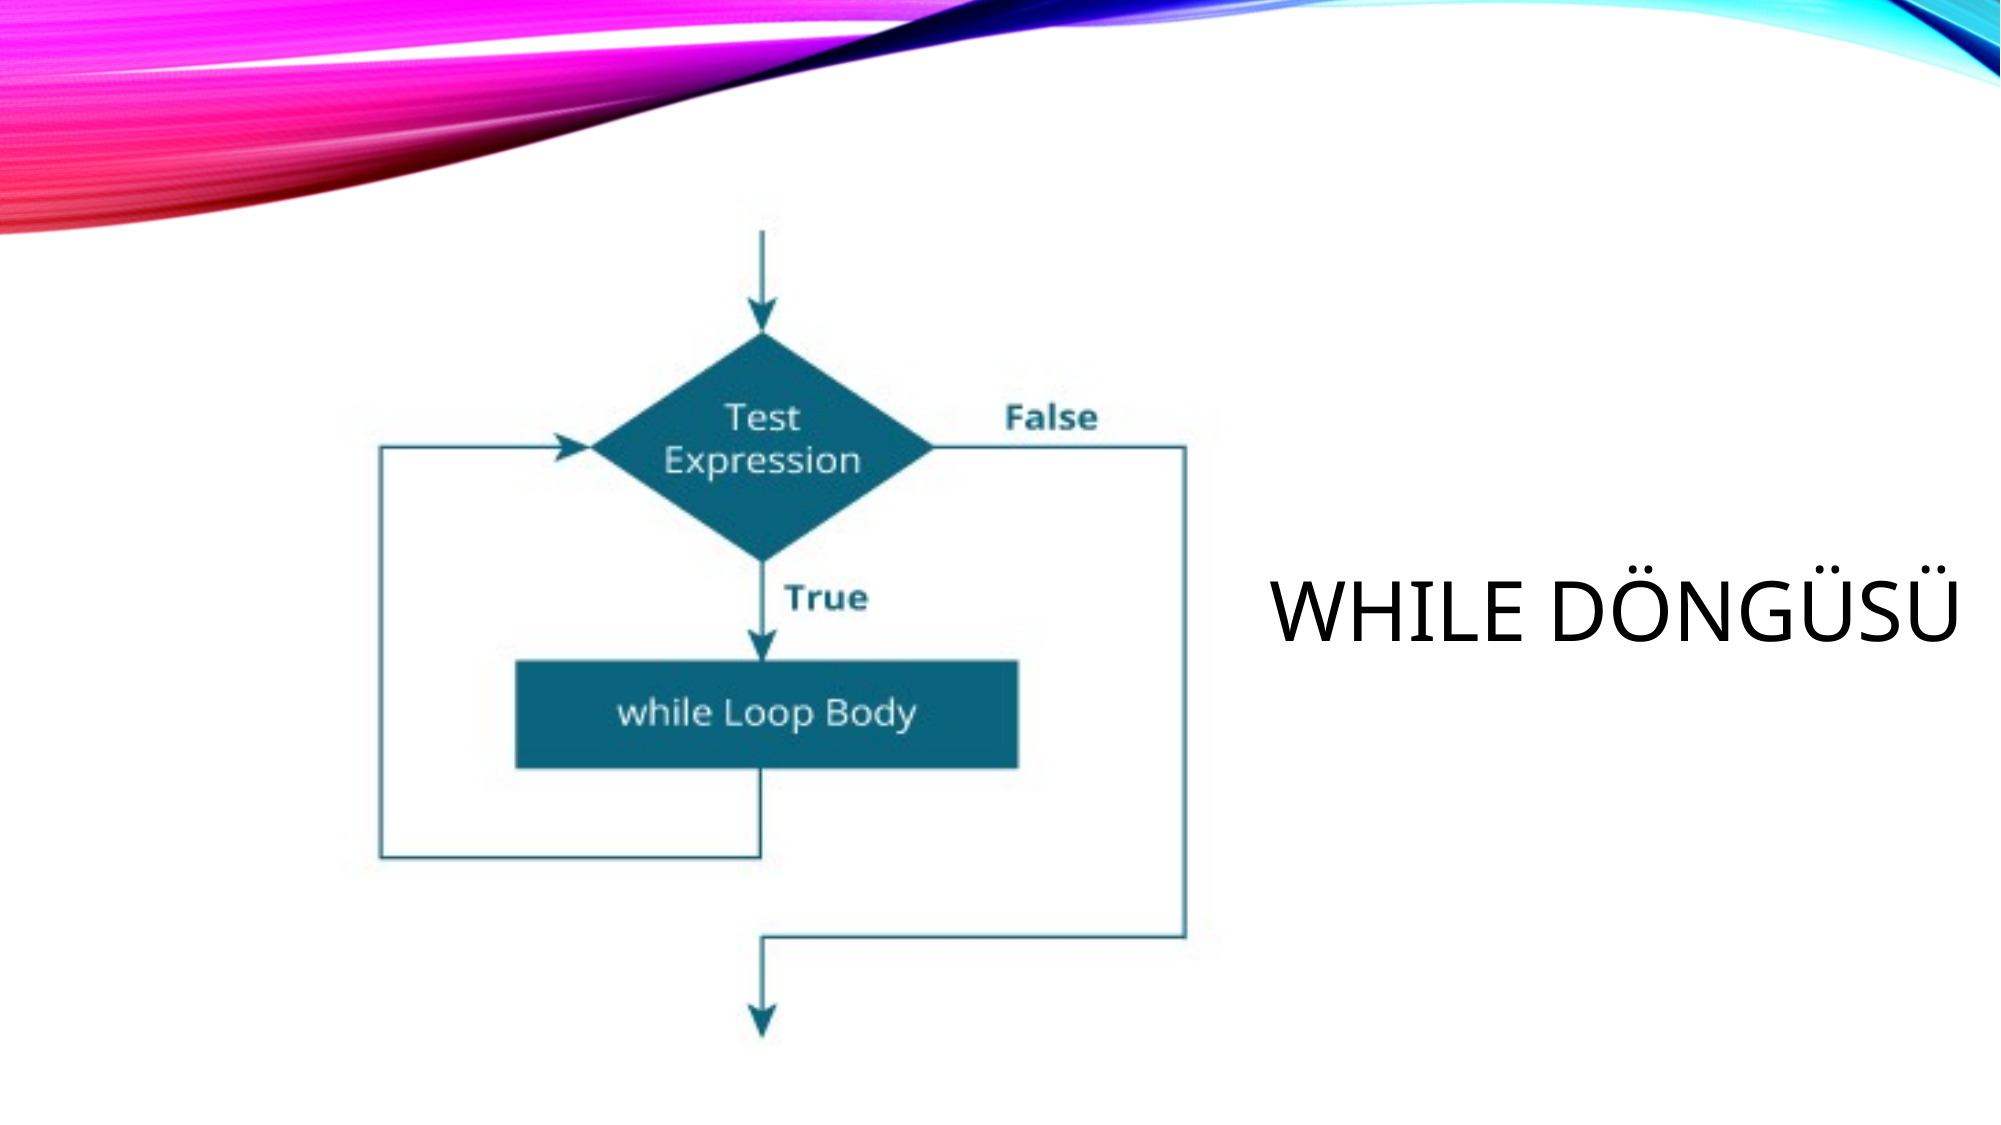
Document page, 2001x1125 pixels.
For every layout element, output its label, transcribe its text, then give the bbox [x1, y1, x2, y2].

title Whıle döngüsü [1221, 508, 1980, 721]
picture [0, 0, 2000, 1062]
